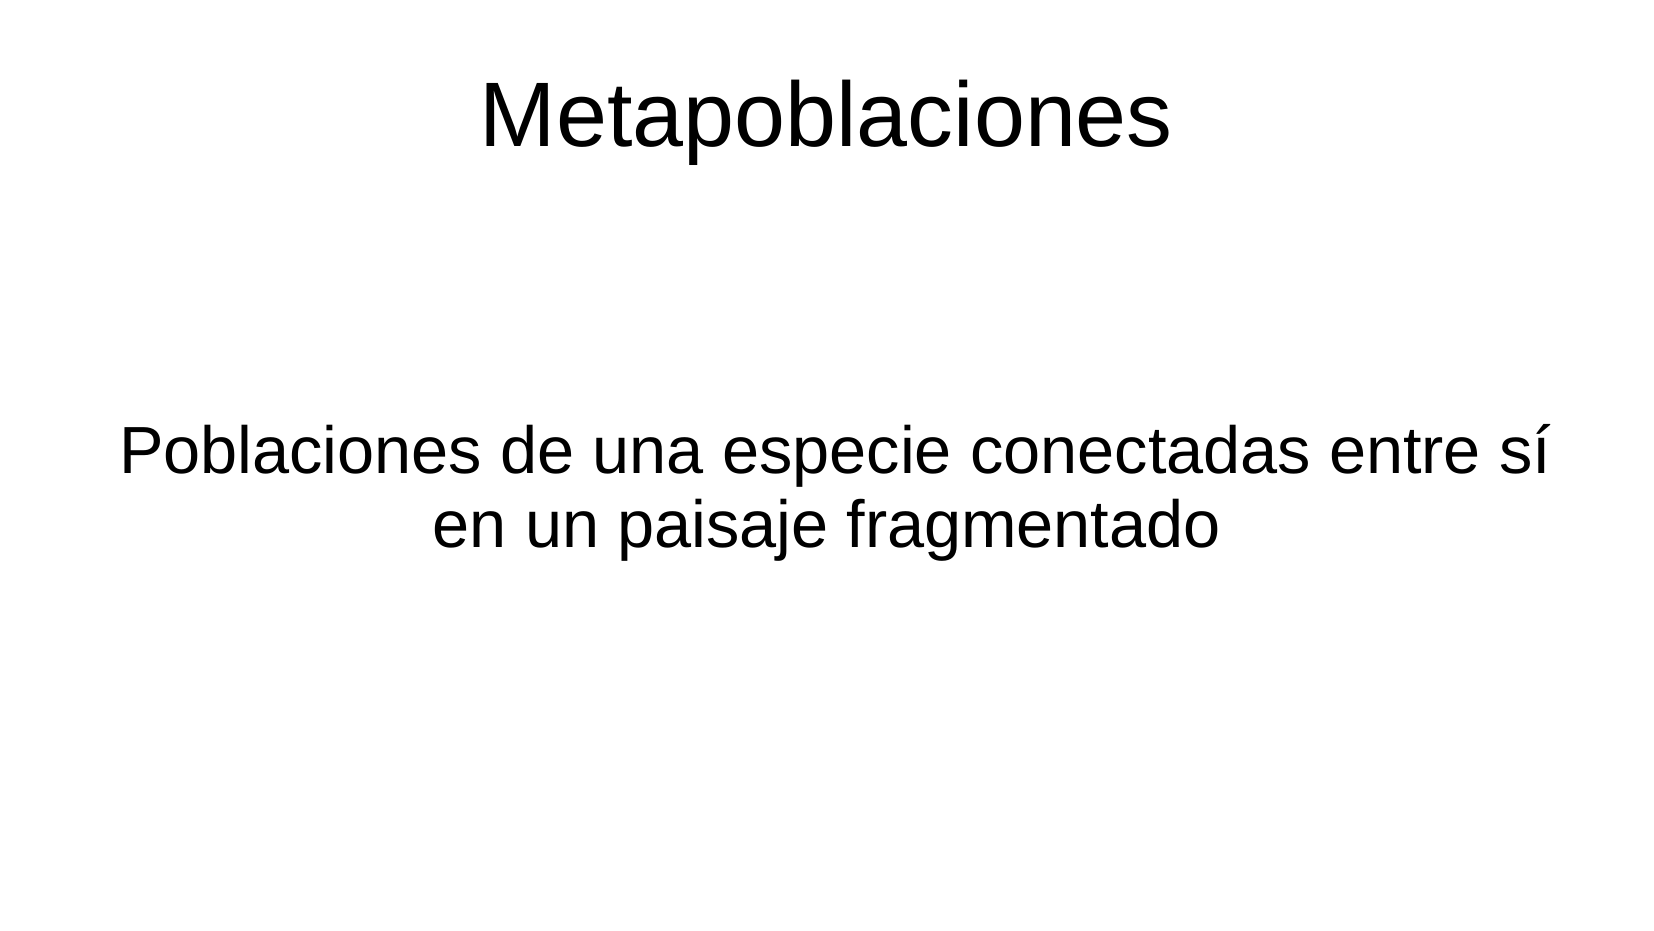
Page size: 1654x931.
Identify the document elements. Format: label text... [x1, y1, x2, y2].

title Metapoblaciones [82, 37, 1571, 193]
subtitle Poblaciones de una especie conectadas entre sí en un paisaje fragmentado [82, 217, 1571, 758]
